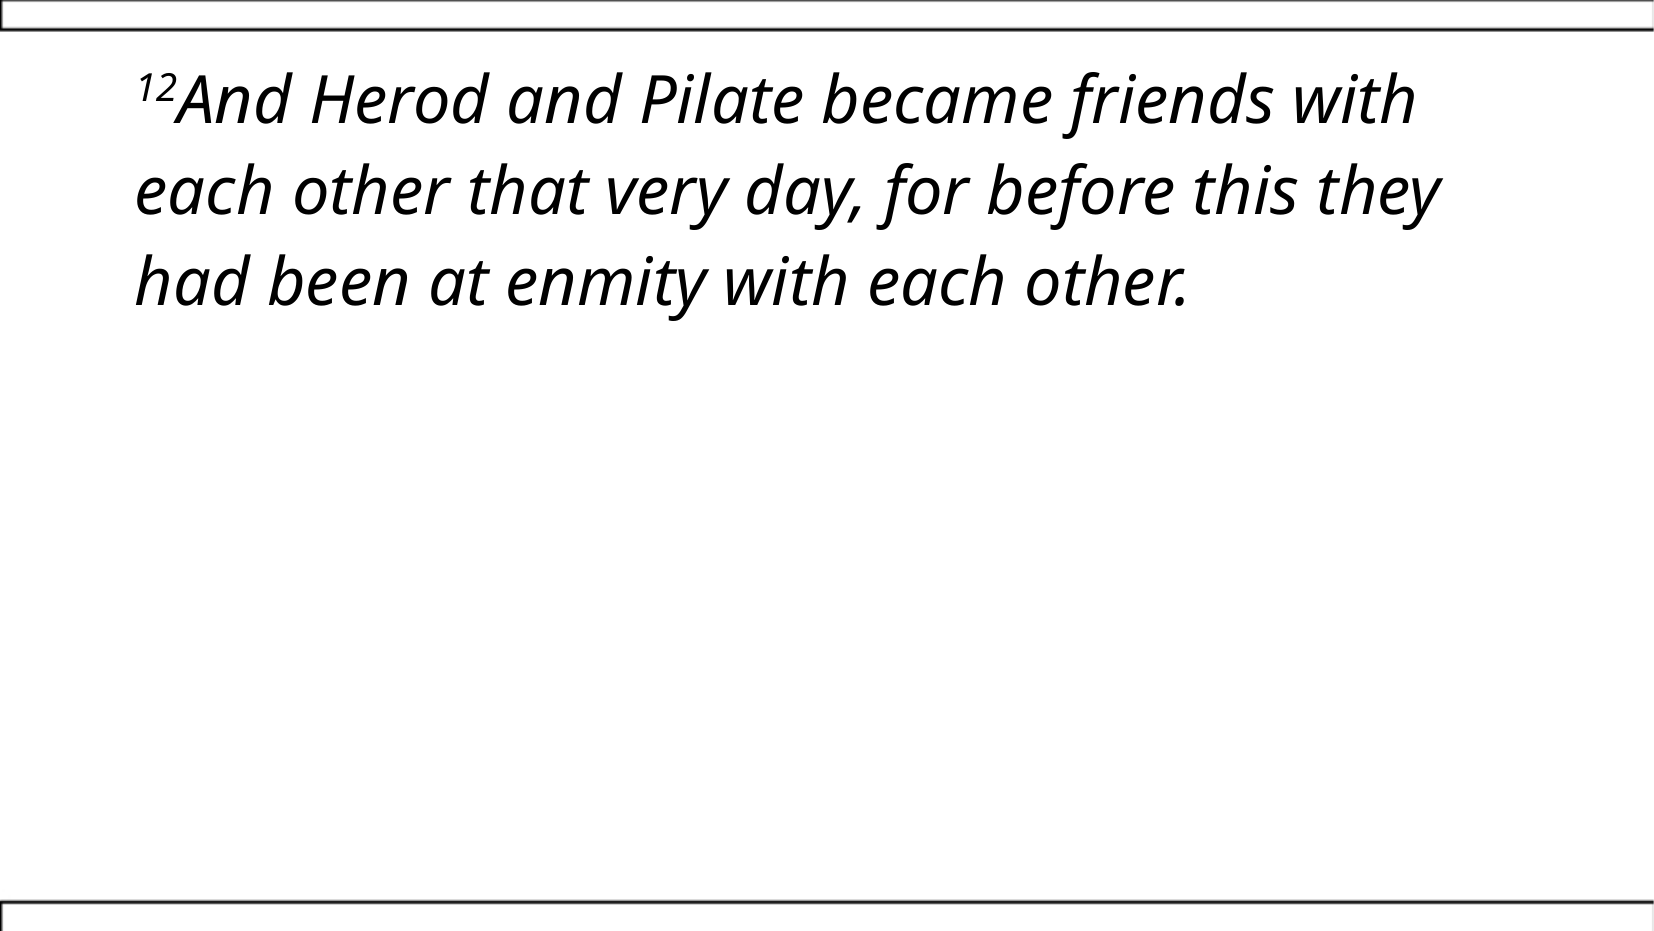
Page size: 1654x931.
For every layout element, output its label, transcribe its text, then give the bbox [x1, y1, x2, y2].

text_box 12And Herod and Pilate became friends with each other that very day, for before this they had been at enmity with each other. [120, 45, 1531, 327]
picture [0, 0, 1654, 931]
